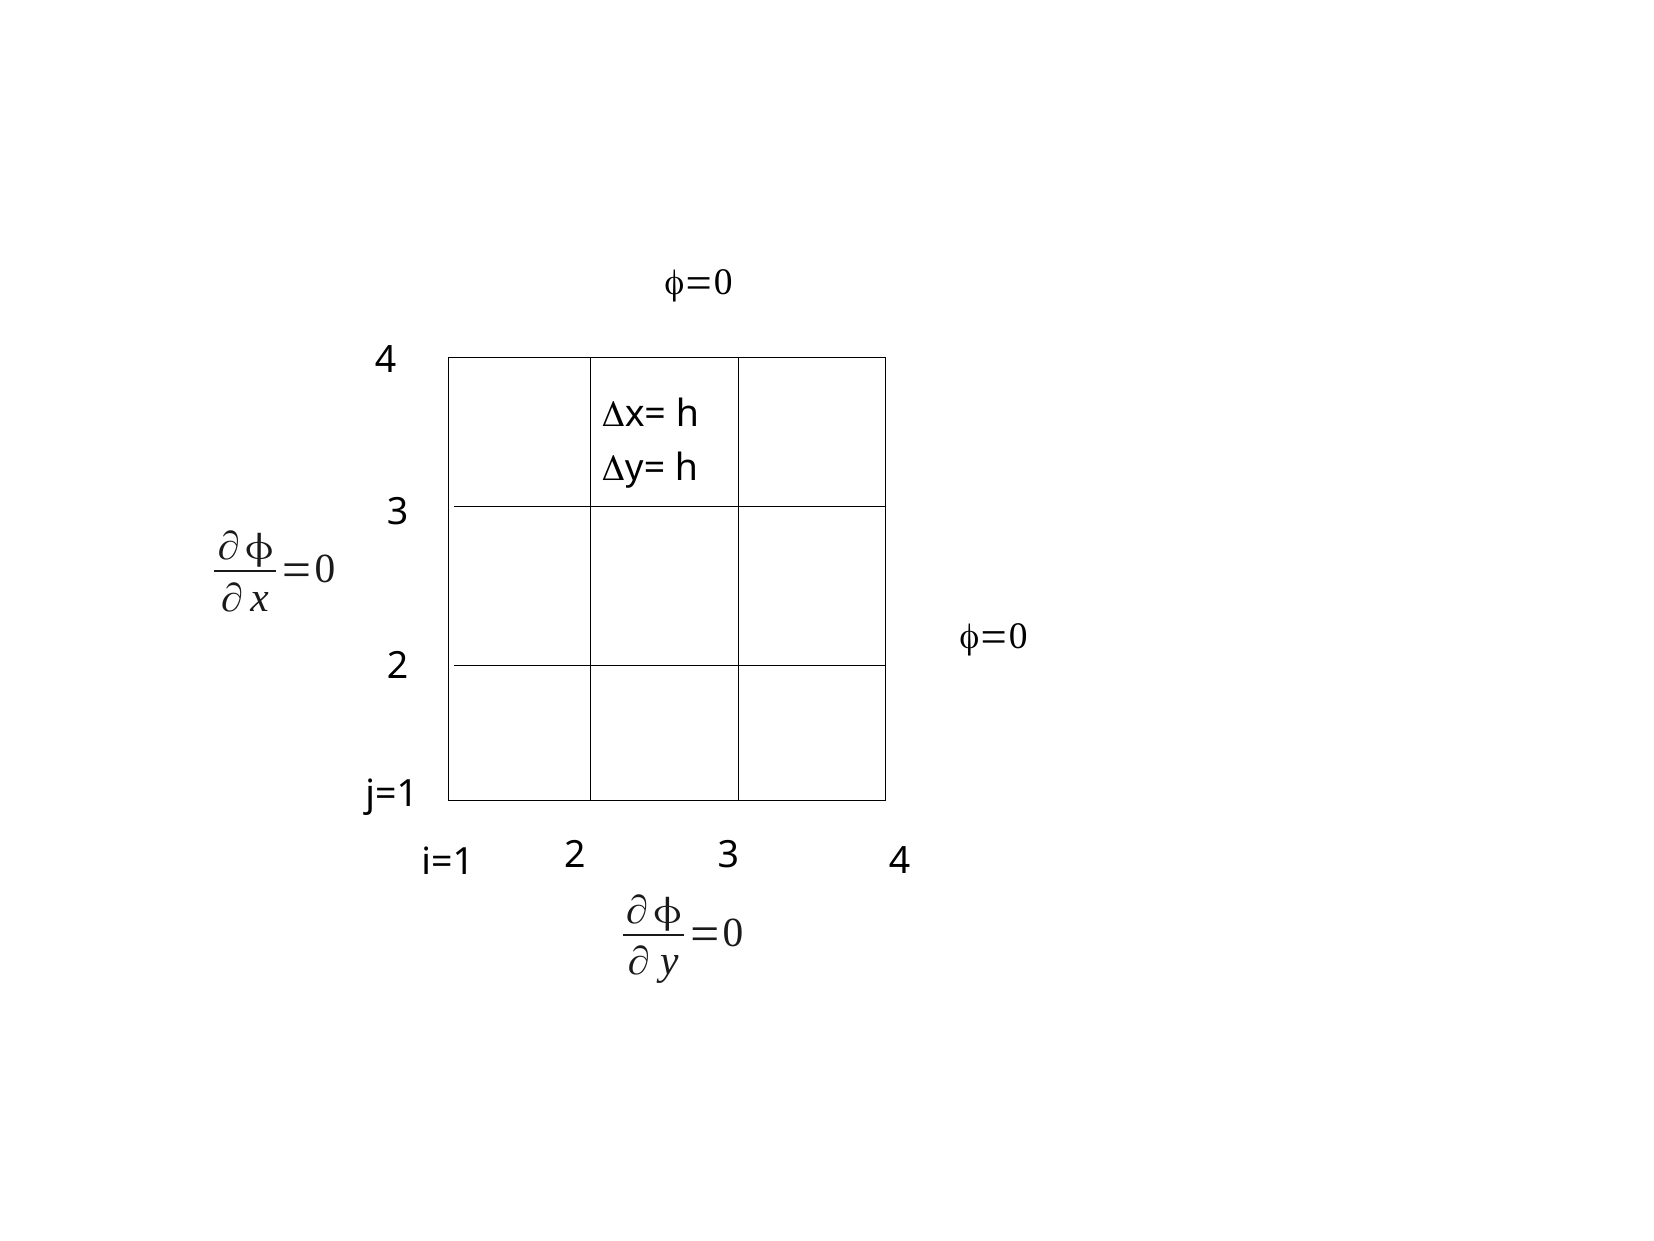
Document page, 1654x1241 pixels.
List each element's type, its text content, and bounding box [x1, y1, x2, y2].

text_box Dx= h [587, 379, 730, 444]
text_box 2 [372, 630, 426, 690]
text_box 4 [360, 325, 414, 384]
text_box [591, 507, 738, 665]
text_box [448, 357, 590, 801]
chart [614, 885, 749, 984]
text_box f=0 [944, 615, 1034, 680]
text_box Dy= h [587, 432, 726, 497]
text_box 4 [874, 825, 928, 885]
text_box [739, 357, 886, 506]
text_box [591, 357, 738, 506]
text_box i=1 [406, 826, 502, 886]
text_box j=1 [350, 759, 446, 818]
text_box [739, 507, 886, 665]
text_box f=0 [649, 260, 739, 325]
text_box [739, 666, 886, 801]
text_box 2 [549, 819, 603, 879]
text_box 3 [702, 819, 757, 879]
text_box [591, 666, 738, 801]
text_box 3 [372, 477, 426, 536]
chart [206, 521, 341, 621]
